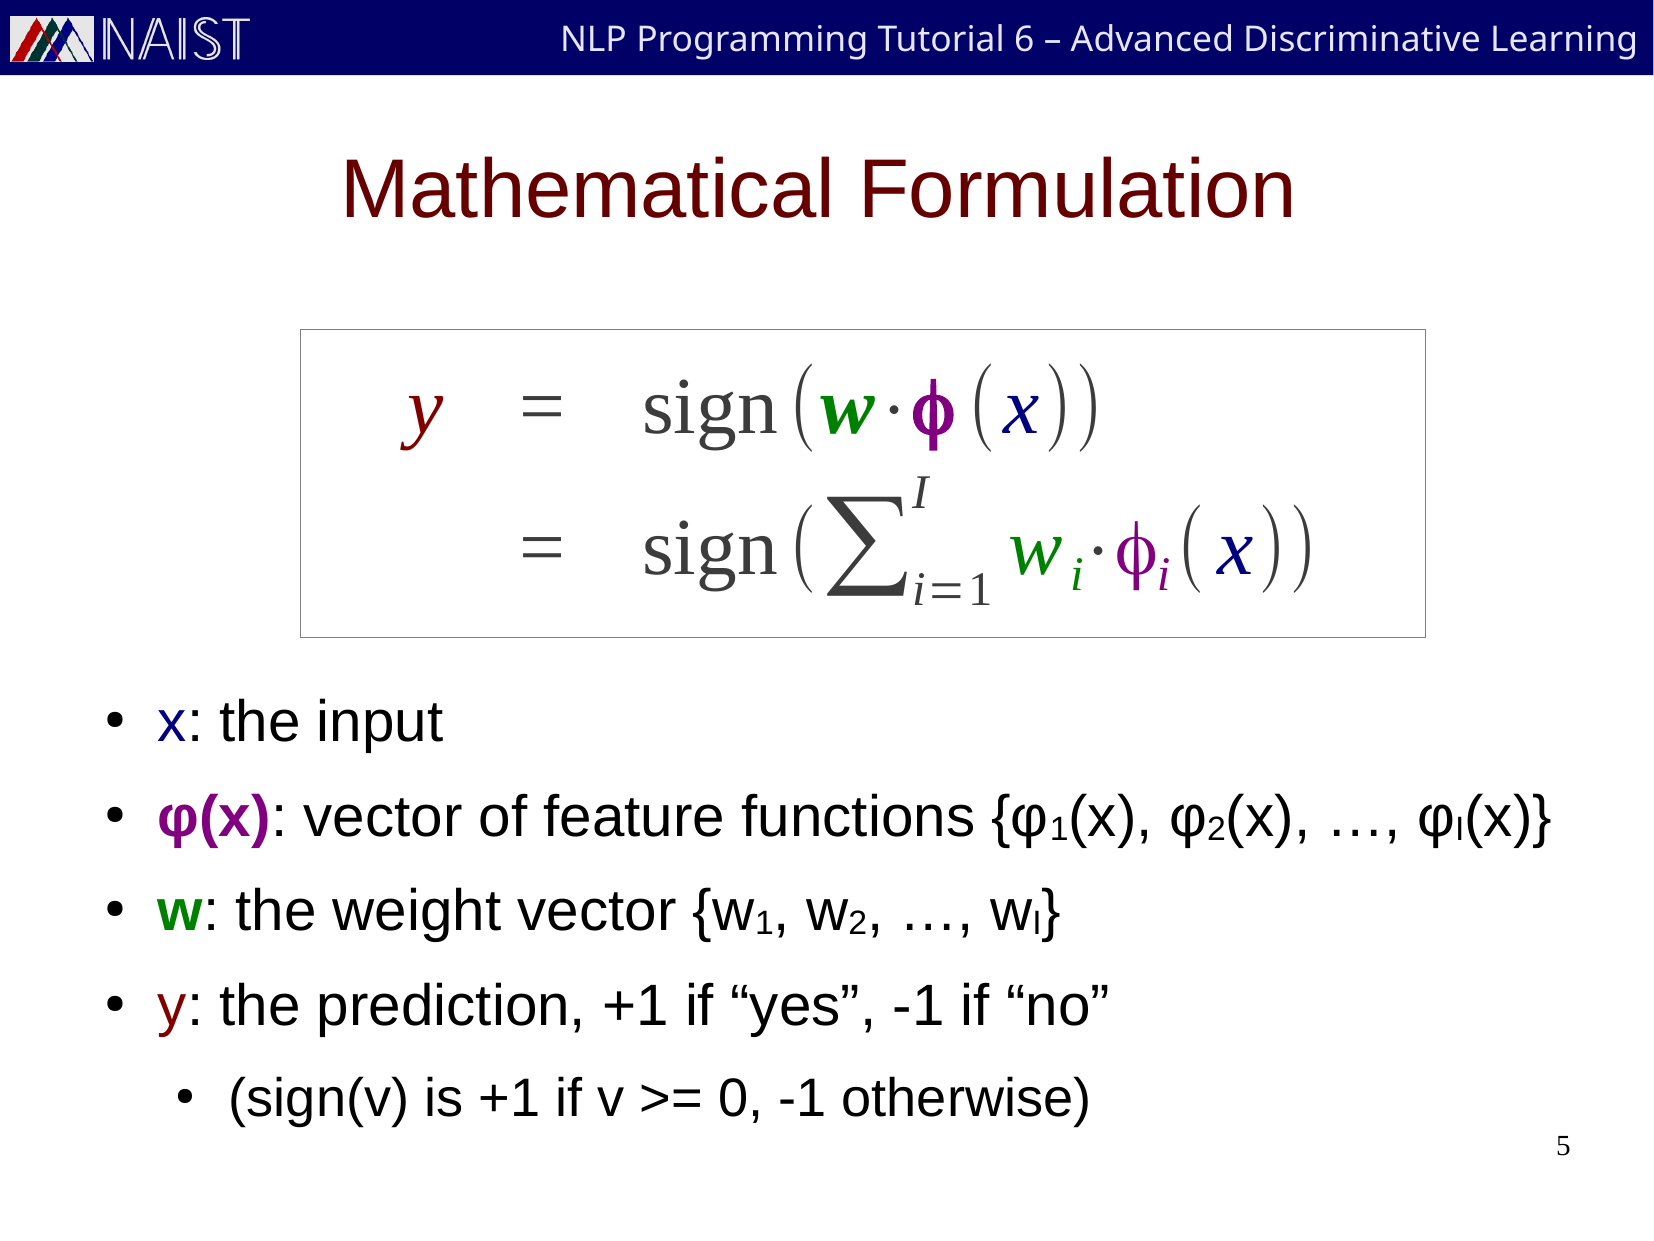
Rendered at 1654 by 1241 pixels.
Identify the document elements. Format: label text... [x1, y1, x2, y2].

list x: the input φ(x): vector of feature functions {φ1(x), φ2(x), …, φI(x)} w: the weight vector {w1, w2, …, wI} y: the prediction, +1 if “yes”, -1 if “no” (sign(v) is +1 if v >= 0, -1 otherwise) [86, 688, 1576, 1167]
picture [10, 16, 94, 62]
picture [102, 17, 251, 60]
chart [377, 352, 1336, 617]
title Mathematical Formulation [75, 92, 1564, 285]
